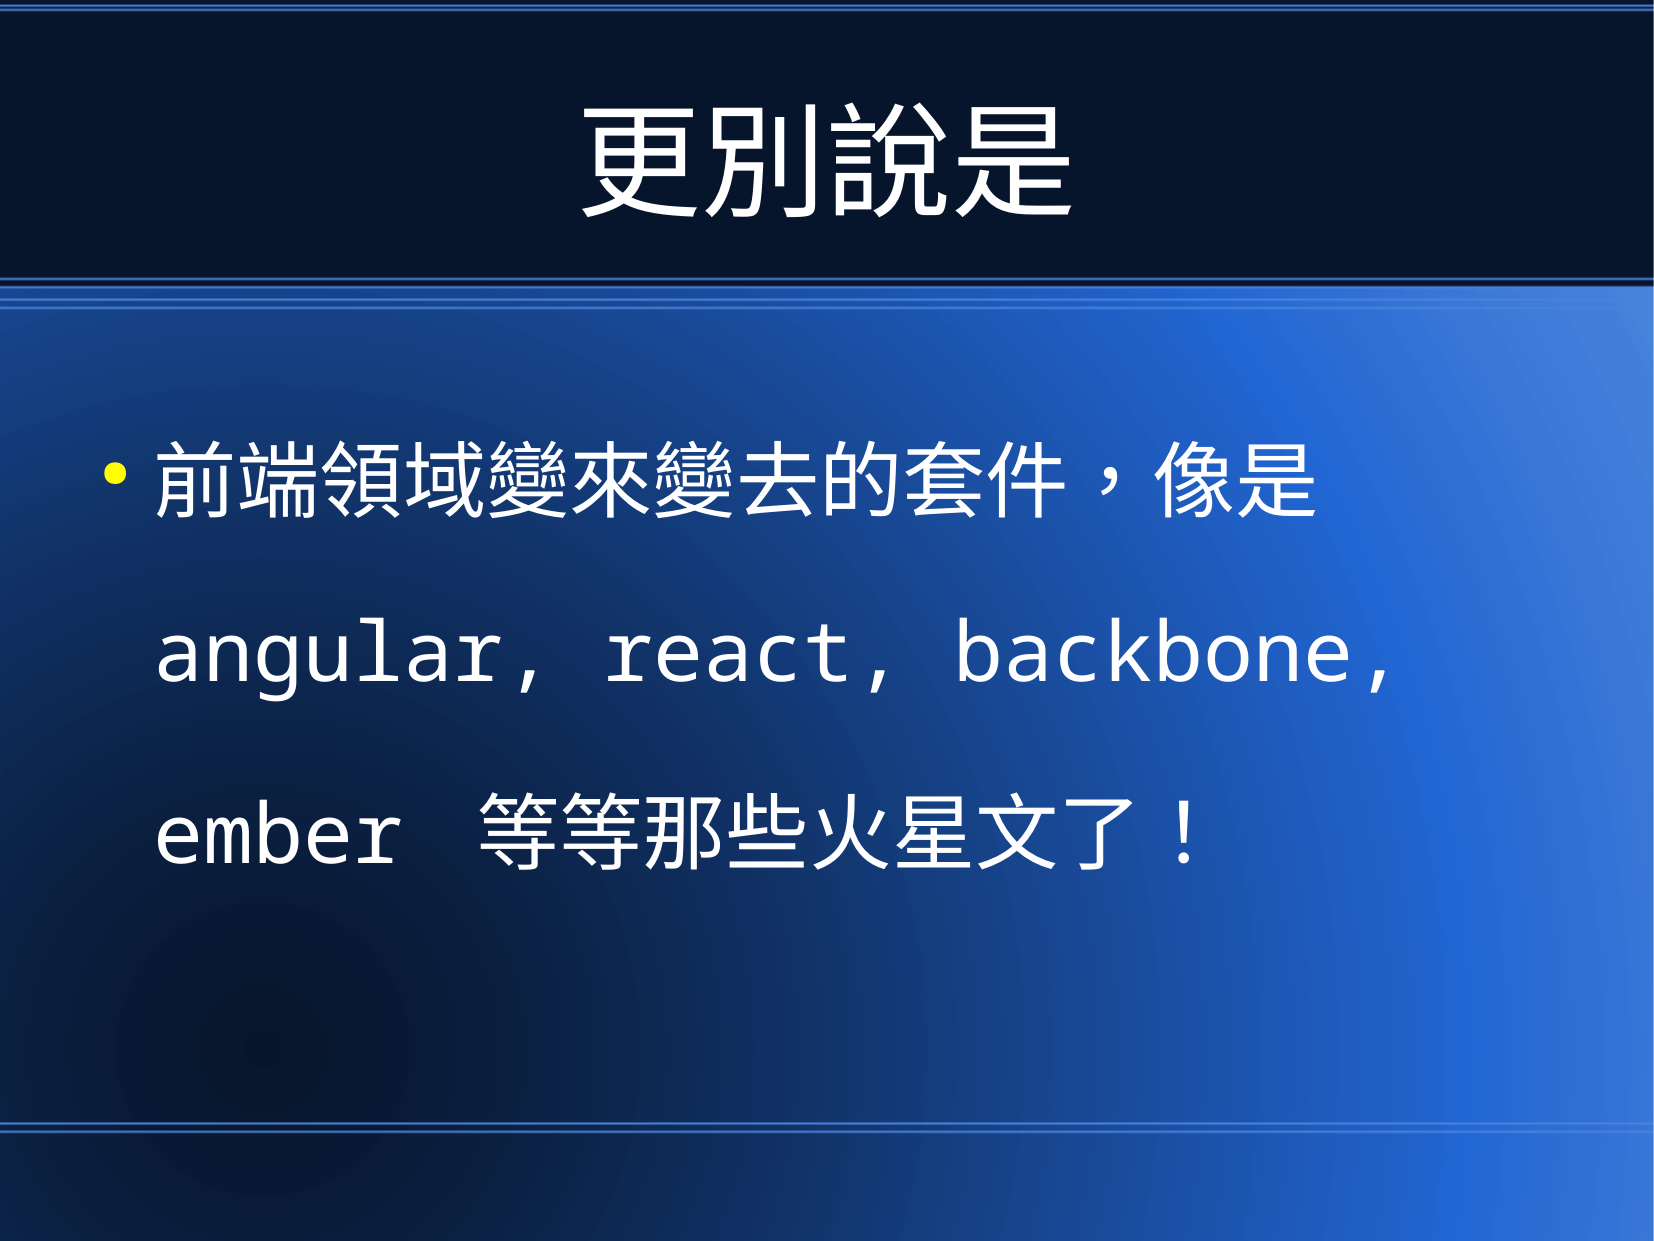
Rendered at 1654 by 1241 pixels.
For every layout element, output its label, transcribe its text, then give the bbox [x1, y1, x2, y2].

title 更別說是 [82, 49, 1571, 257]
picture [0, 0, 1654, 1241]
list 前端領域變來變去的套件，像是 angular, react, backbone, ember 等等那些火星文了！ [82, 355, 1571, 1241]
